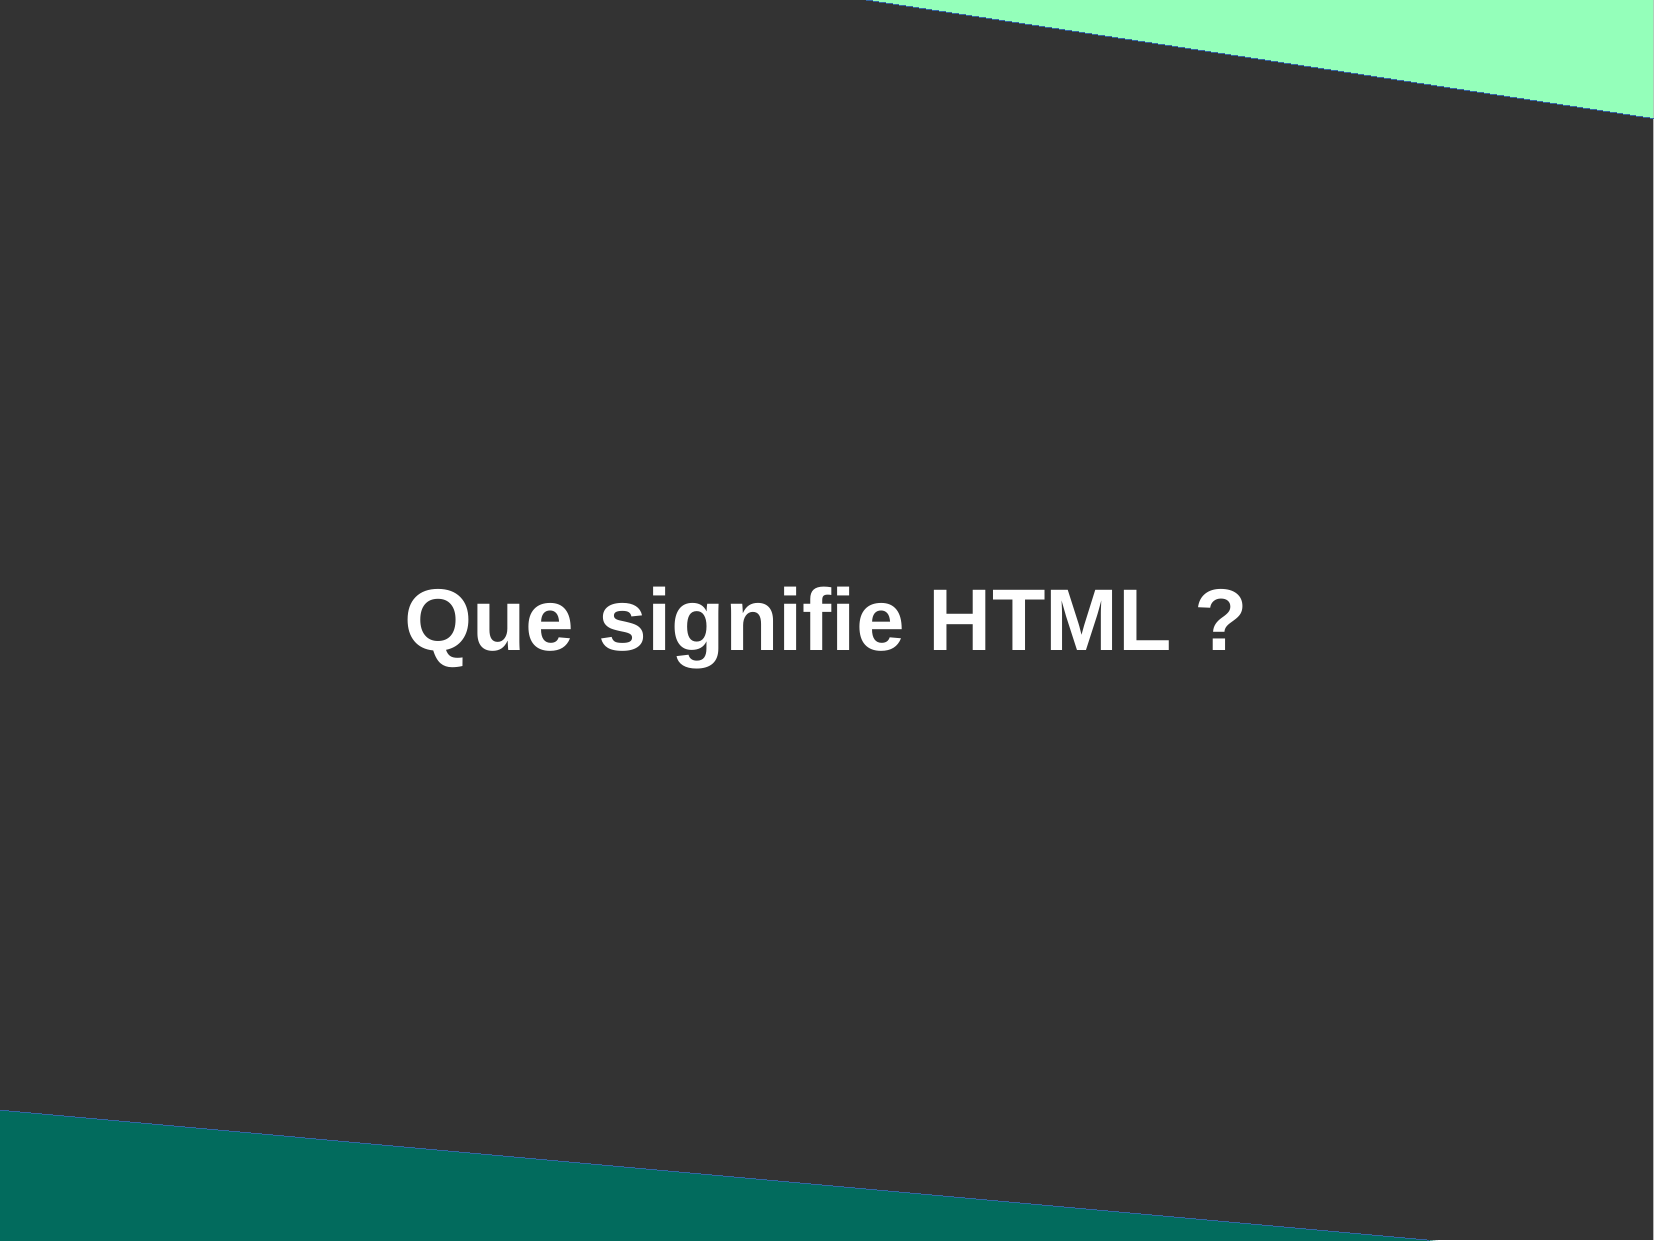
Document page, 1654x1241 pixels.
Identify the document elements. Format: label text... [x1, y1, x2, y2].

text_box [866, 0, 1654, 119]
title Que signifie HTML ? [31, 571, 1622, 702]
